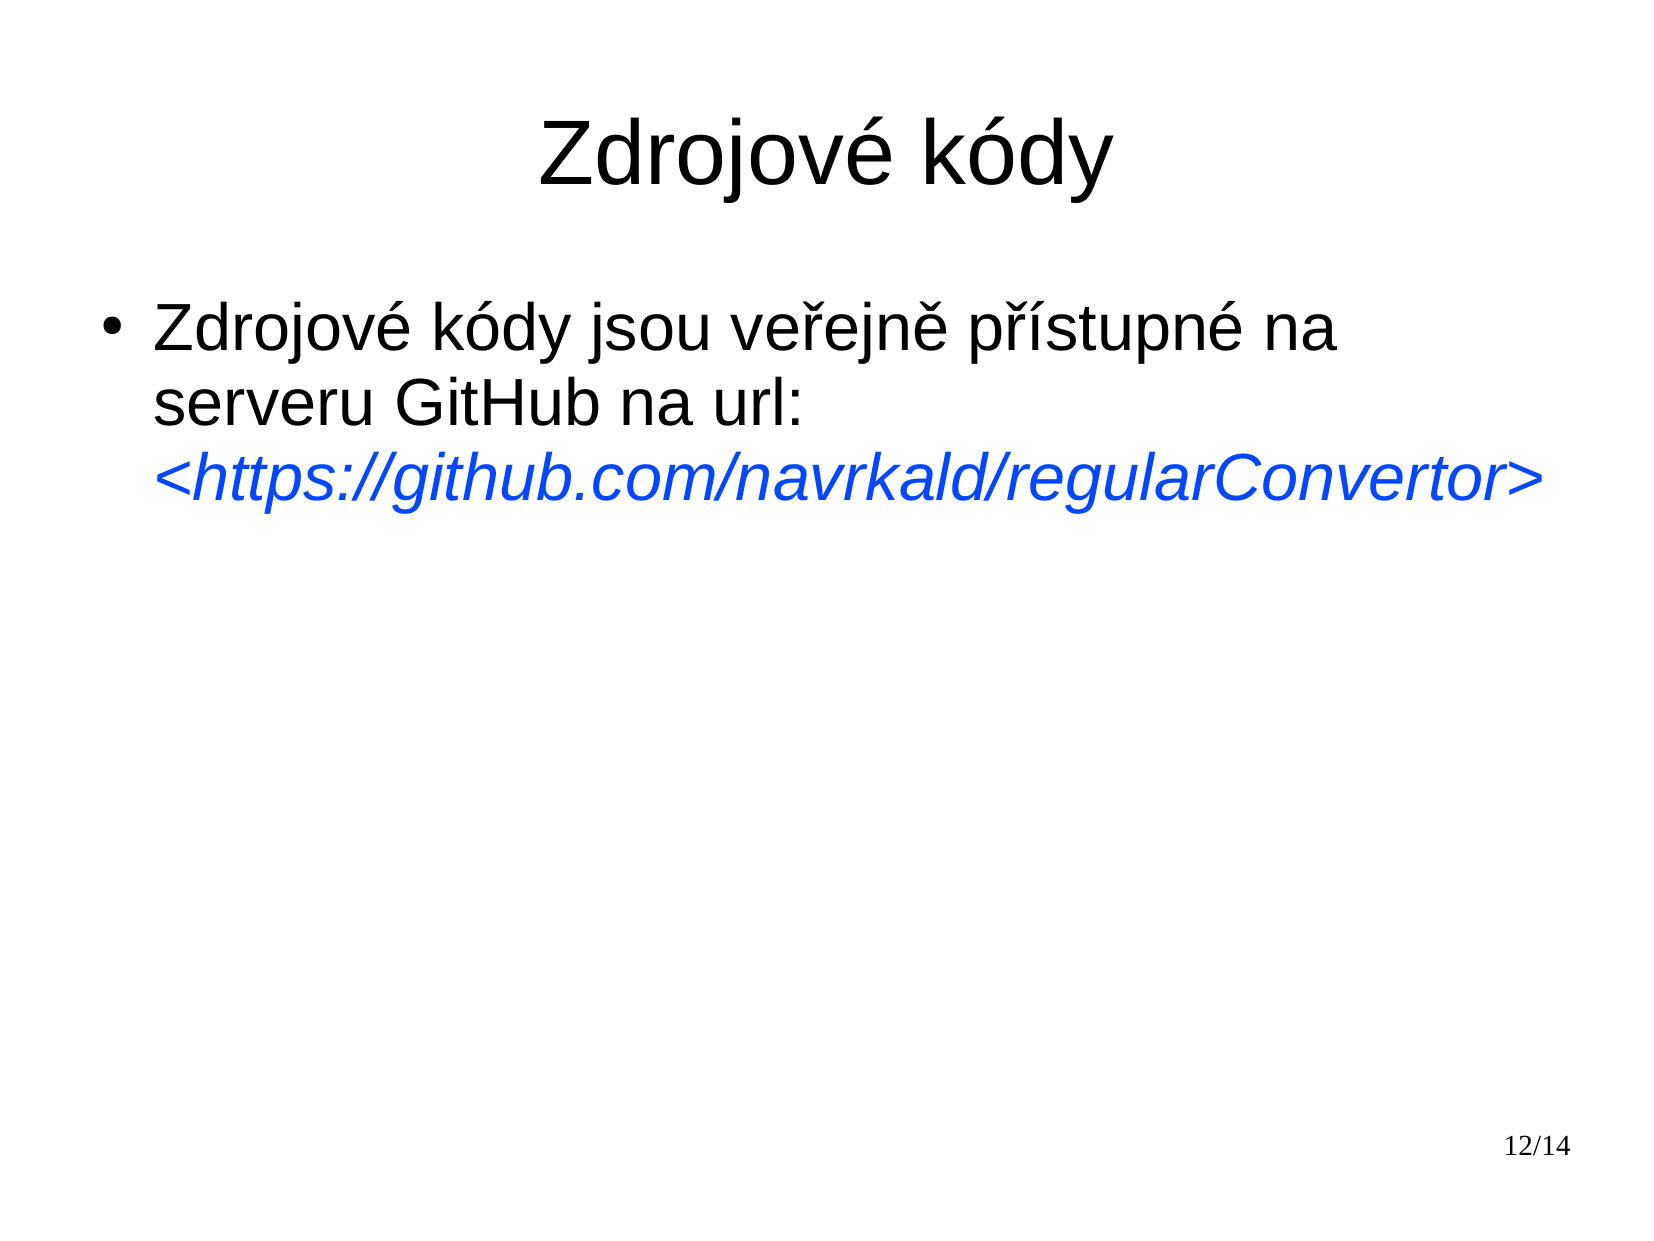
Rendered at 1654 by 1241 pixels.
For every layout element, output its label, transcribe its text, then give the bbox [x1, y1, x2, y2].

list Zdrojové kódy jsou veřejně přístupné na serveru GitHub na url: <https://github.com/navrkald/regularConvertor> [82, 290, 1571, 1010]
title Zdrojové kódy [82, 49, 1571, 257]
